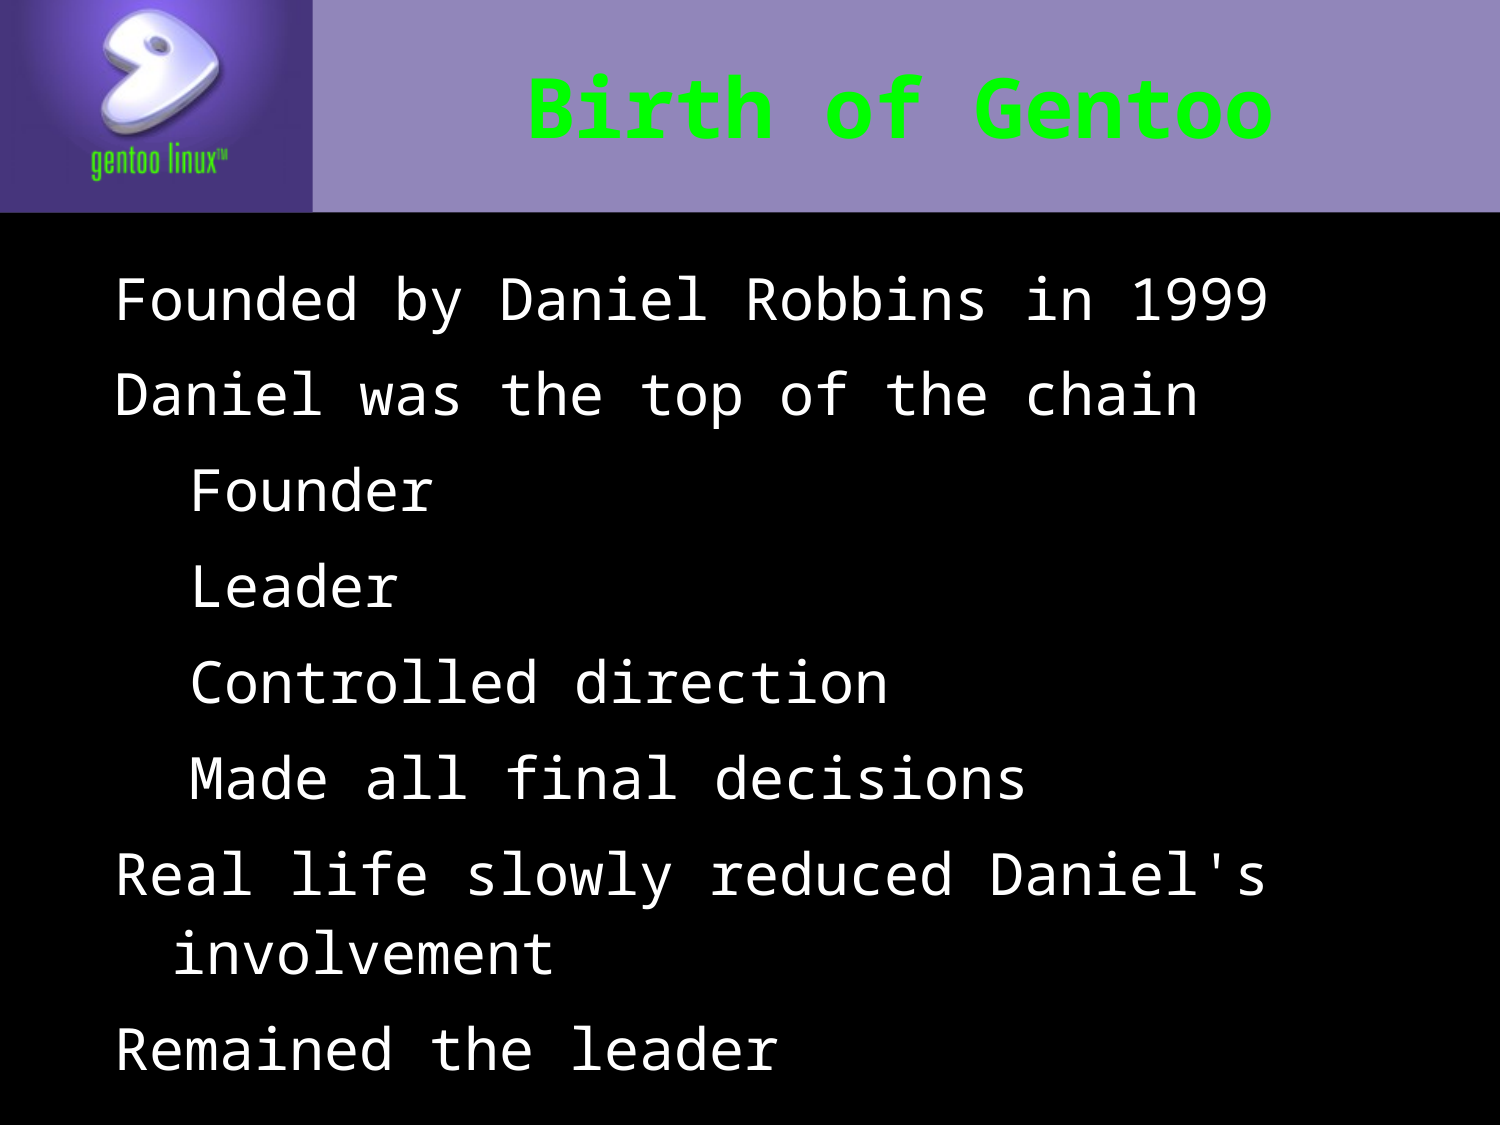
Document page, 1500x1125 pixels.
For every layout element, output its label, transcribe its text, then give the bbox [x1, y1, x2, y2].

list Founded by Daniel Robbins in 1999 Daniel was the top of the chain Founder Leader Controlled direction Made all final decisions Real life slowly reduced Daniel's involvement Remained the leader [99, 249, 1388, 1101]
picture [0, 0, 302, 184]
title Birth of Gentoo [324, 12, 1476, 201]
